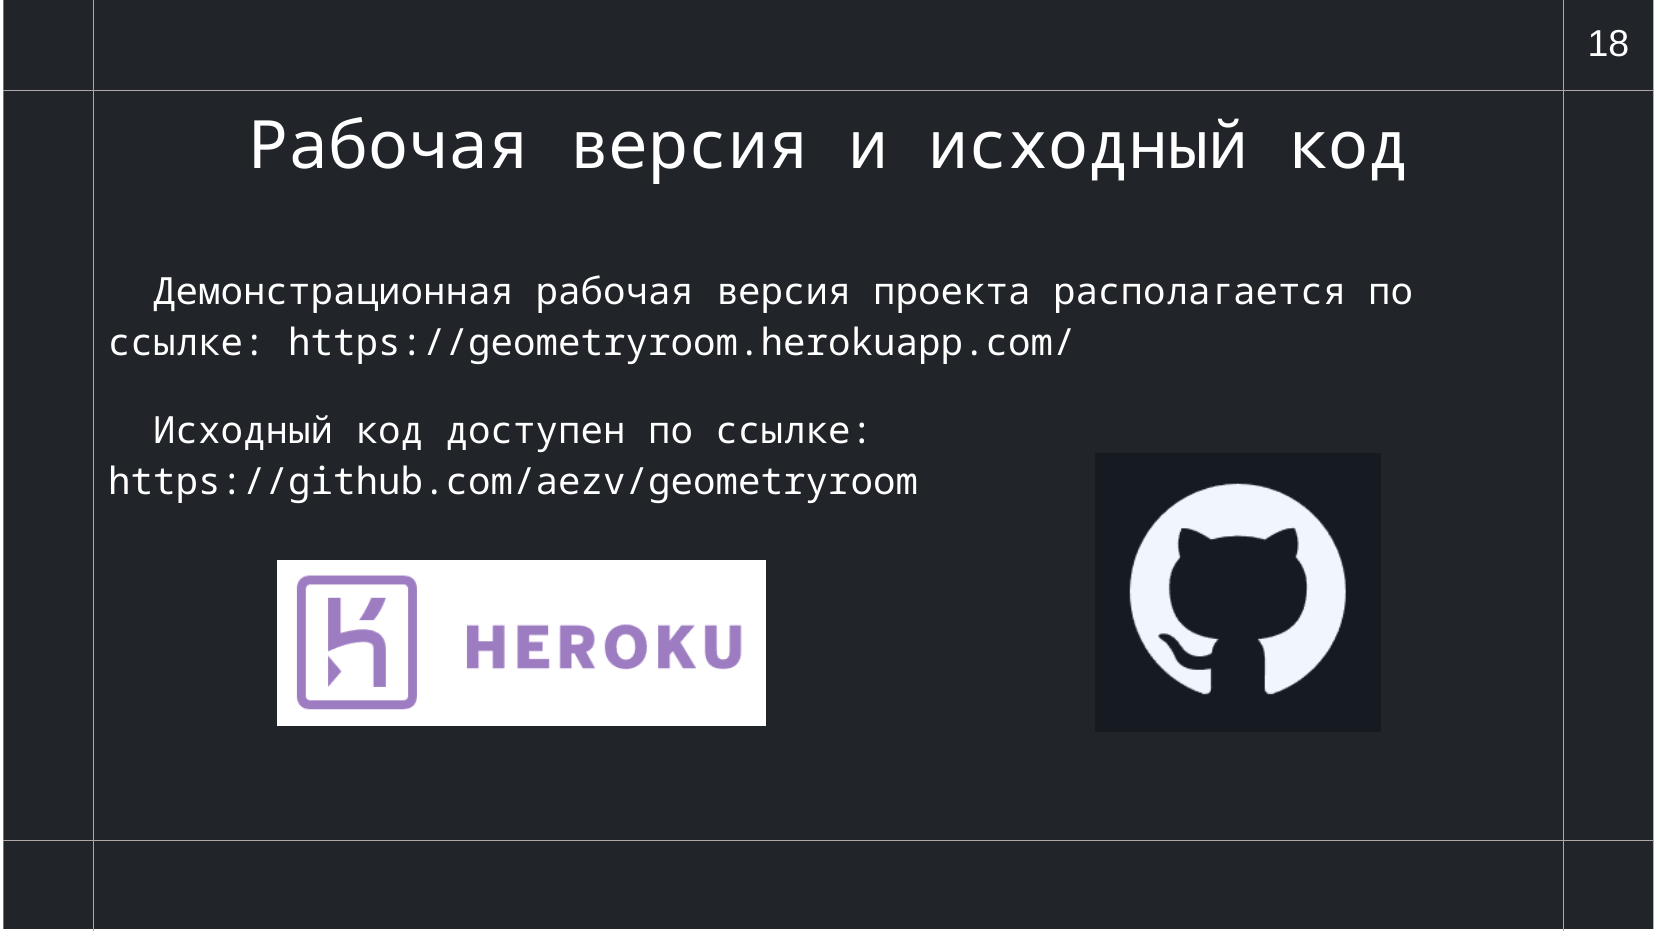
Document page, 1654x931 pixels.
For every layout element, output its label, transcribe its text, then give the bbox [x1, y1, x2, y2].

picture [1095, 453, 1381, 732]
text_box Рабочая версия и исходный код [93, 90, 1564, 183]
text_box Демонстрационная рабочая версия проекта располагается по ссылке: https://geometryroom.herokuapp.com/ [93, 256, 1564, 359]
picture [277, 560, 766, 726]
text_box Исходный код доступен по ссылке: https://github.com/aezv/geometryroom [93, 395, 1564, 498]
text_box <номер> [1517, 15, 1654, 86]
